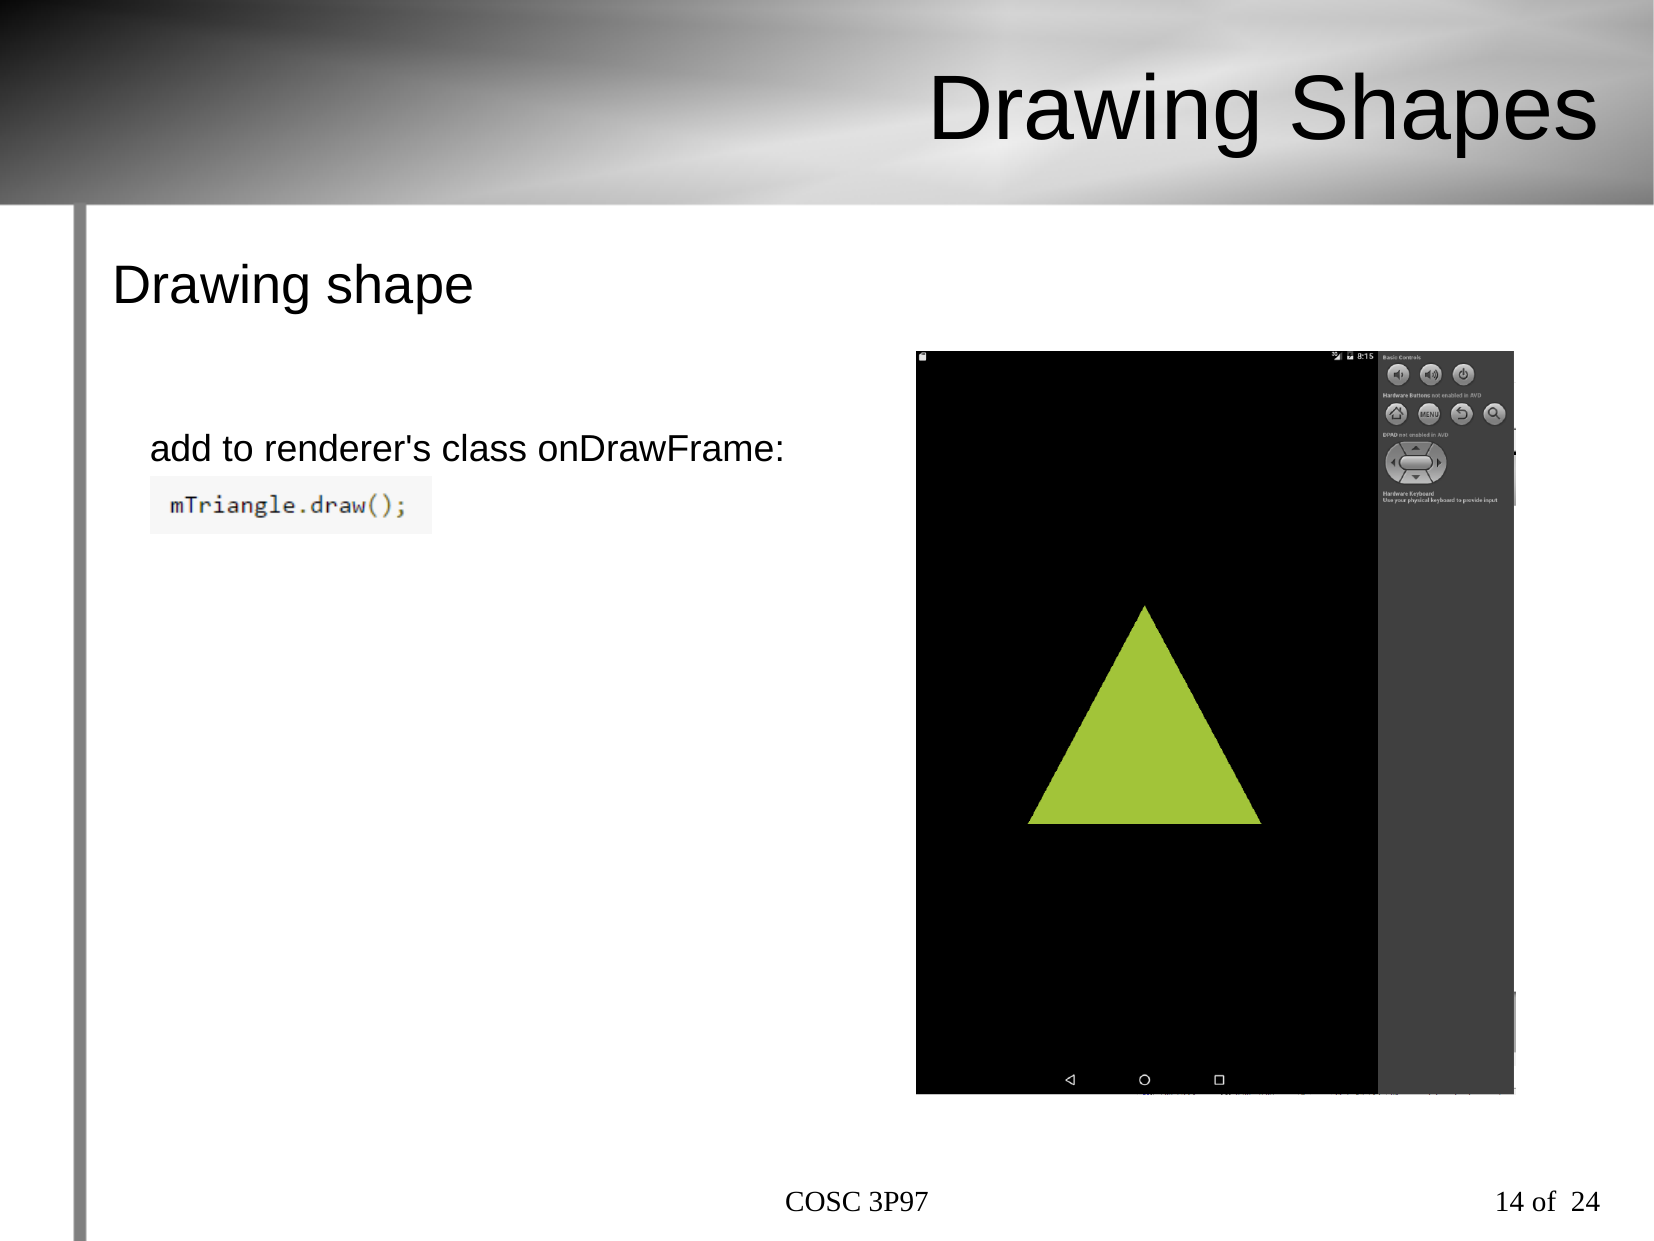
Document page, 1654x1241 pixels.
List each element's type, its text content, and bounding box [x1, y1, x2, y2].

title Drawing Shapes [112, 13, 1601, 201]
picture [0, 0, 1654, 1241]
list Drawing shape [41, 255, 856, 331]
text_box add to renderer's class onDrawFrame: [135, 420, 800, 477]
